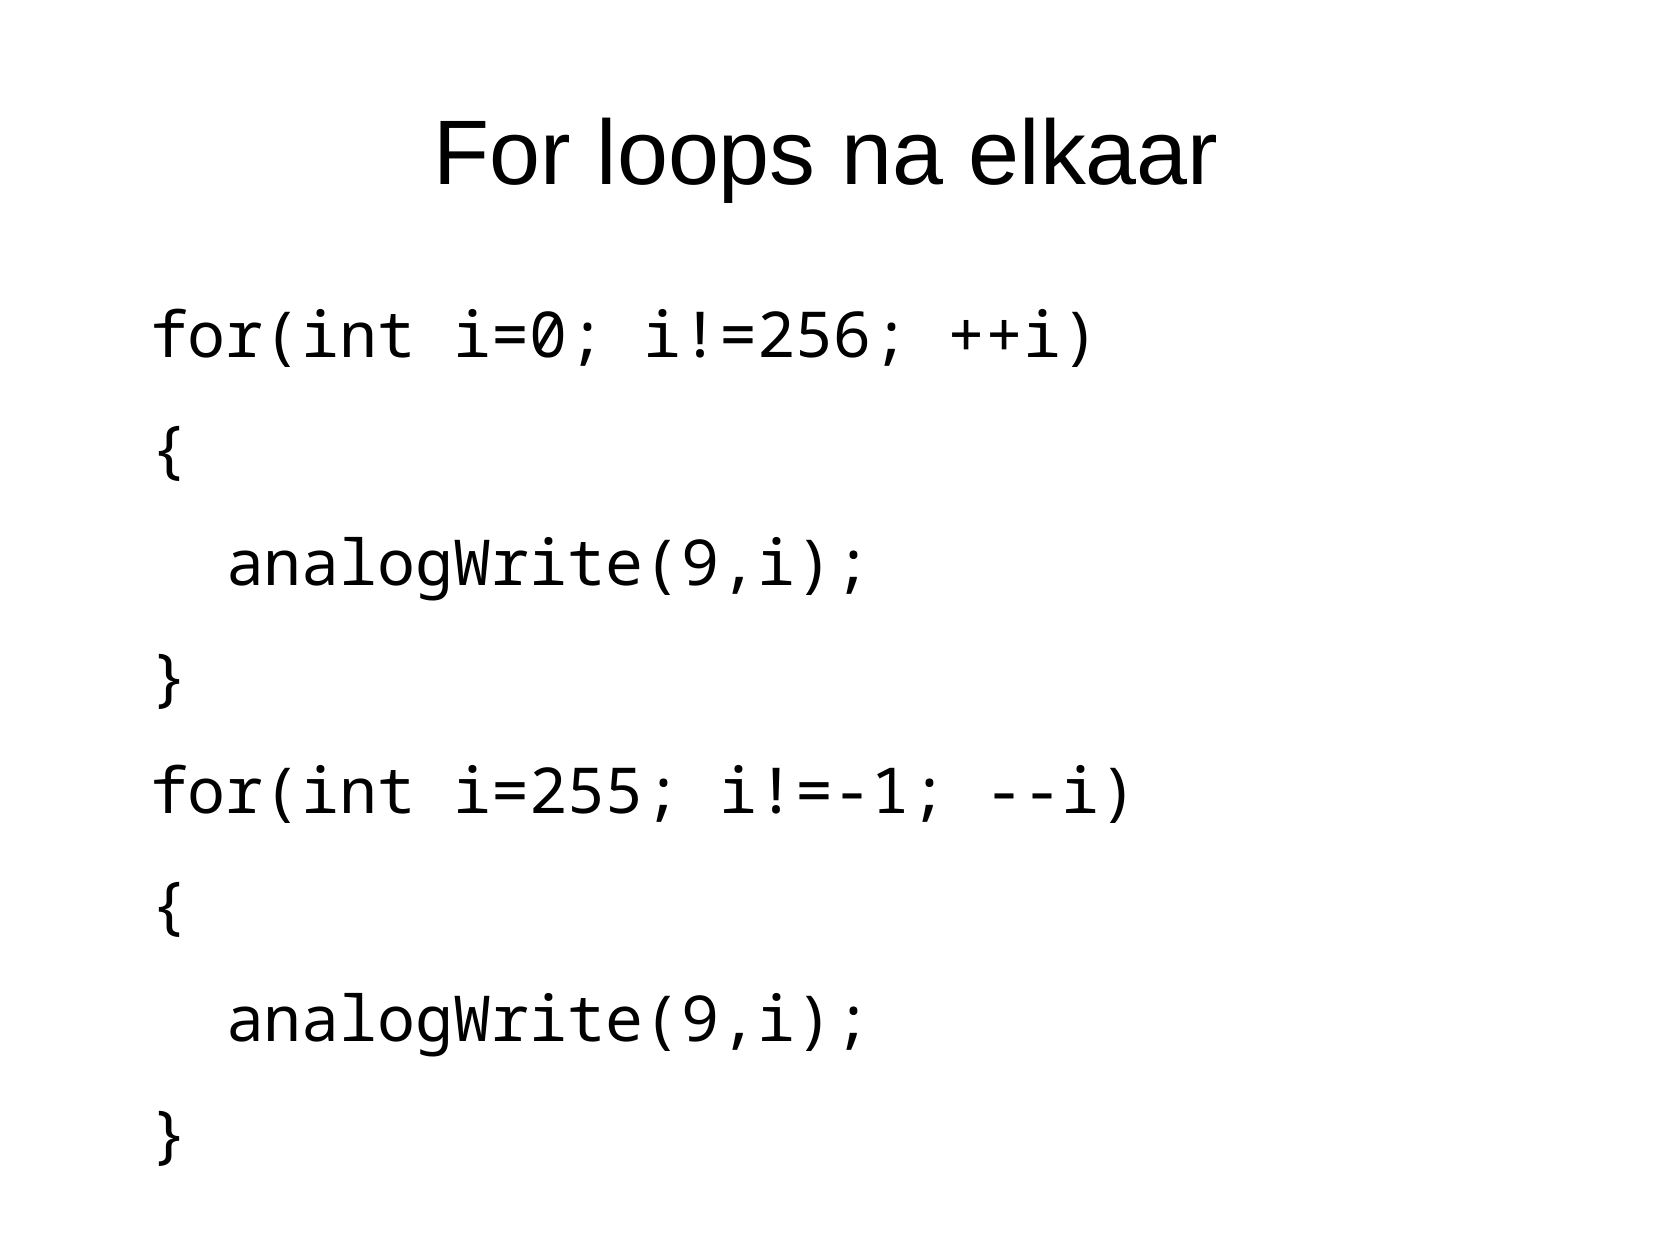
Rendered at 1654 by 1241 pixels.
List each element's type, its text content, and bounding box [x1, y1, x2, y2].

title For loops na elkaar [82, 49, 1571, 257]
list for(int i=0; i!=256; ++i) { analogWrite(9,i); } for(int i=255; i!=-1; --i) { analogWrite(9,i); } [82, 290, 1571, 1186]
